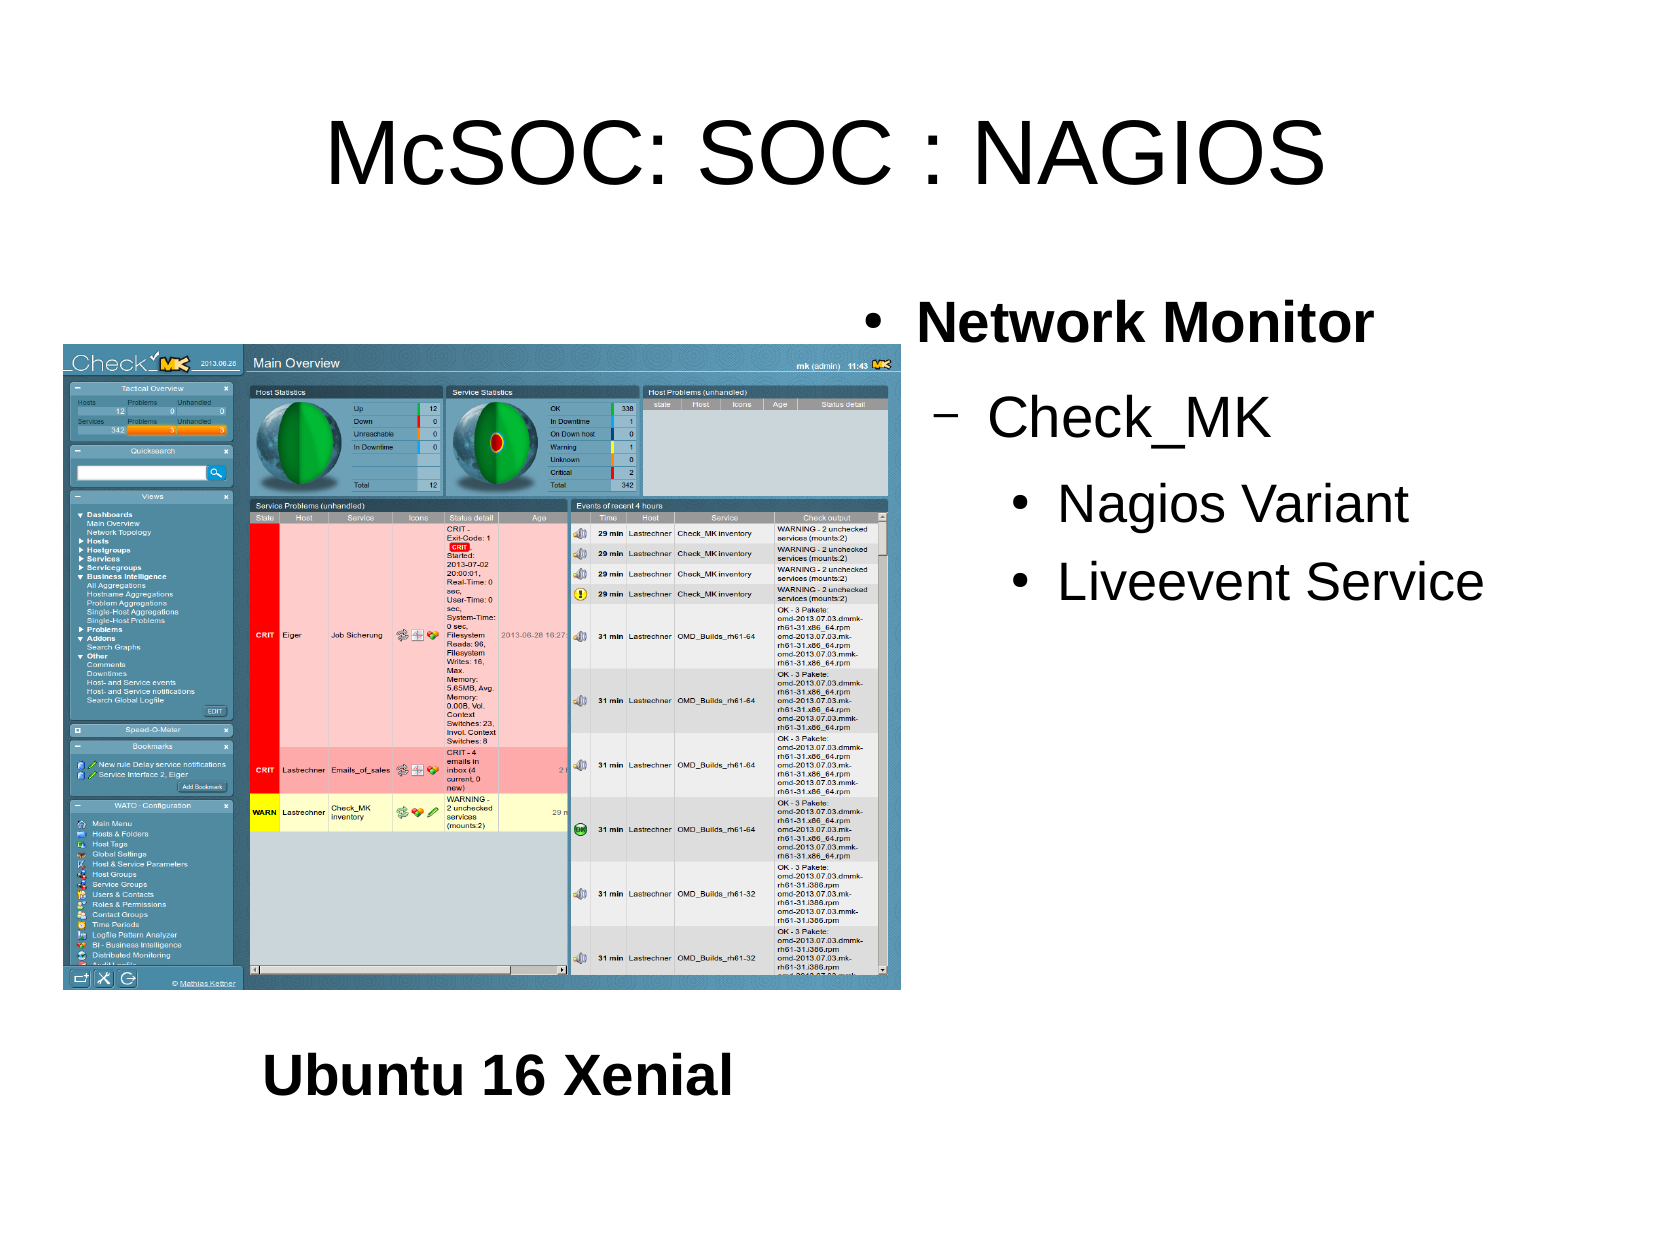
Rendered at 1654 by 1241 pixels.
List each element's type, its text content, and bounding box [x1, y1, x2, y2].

picture [63, 344, 901, 991]
text_box Ubuntu 16 Xenial [247, 1035, 751, 1116]
title McSOC: SOC : NAGIOS [82, 49, 1571, 257]
list Network Monitor Check_MK Nagios Variant Liveevent Service [845, 290, 1572, 1010]
